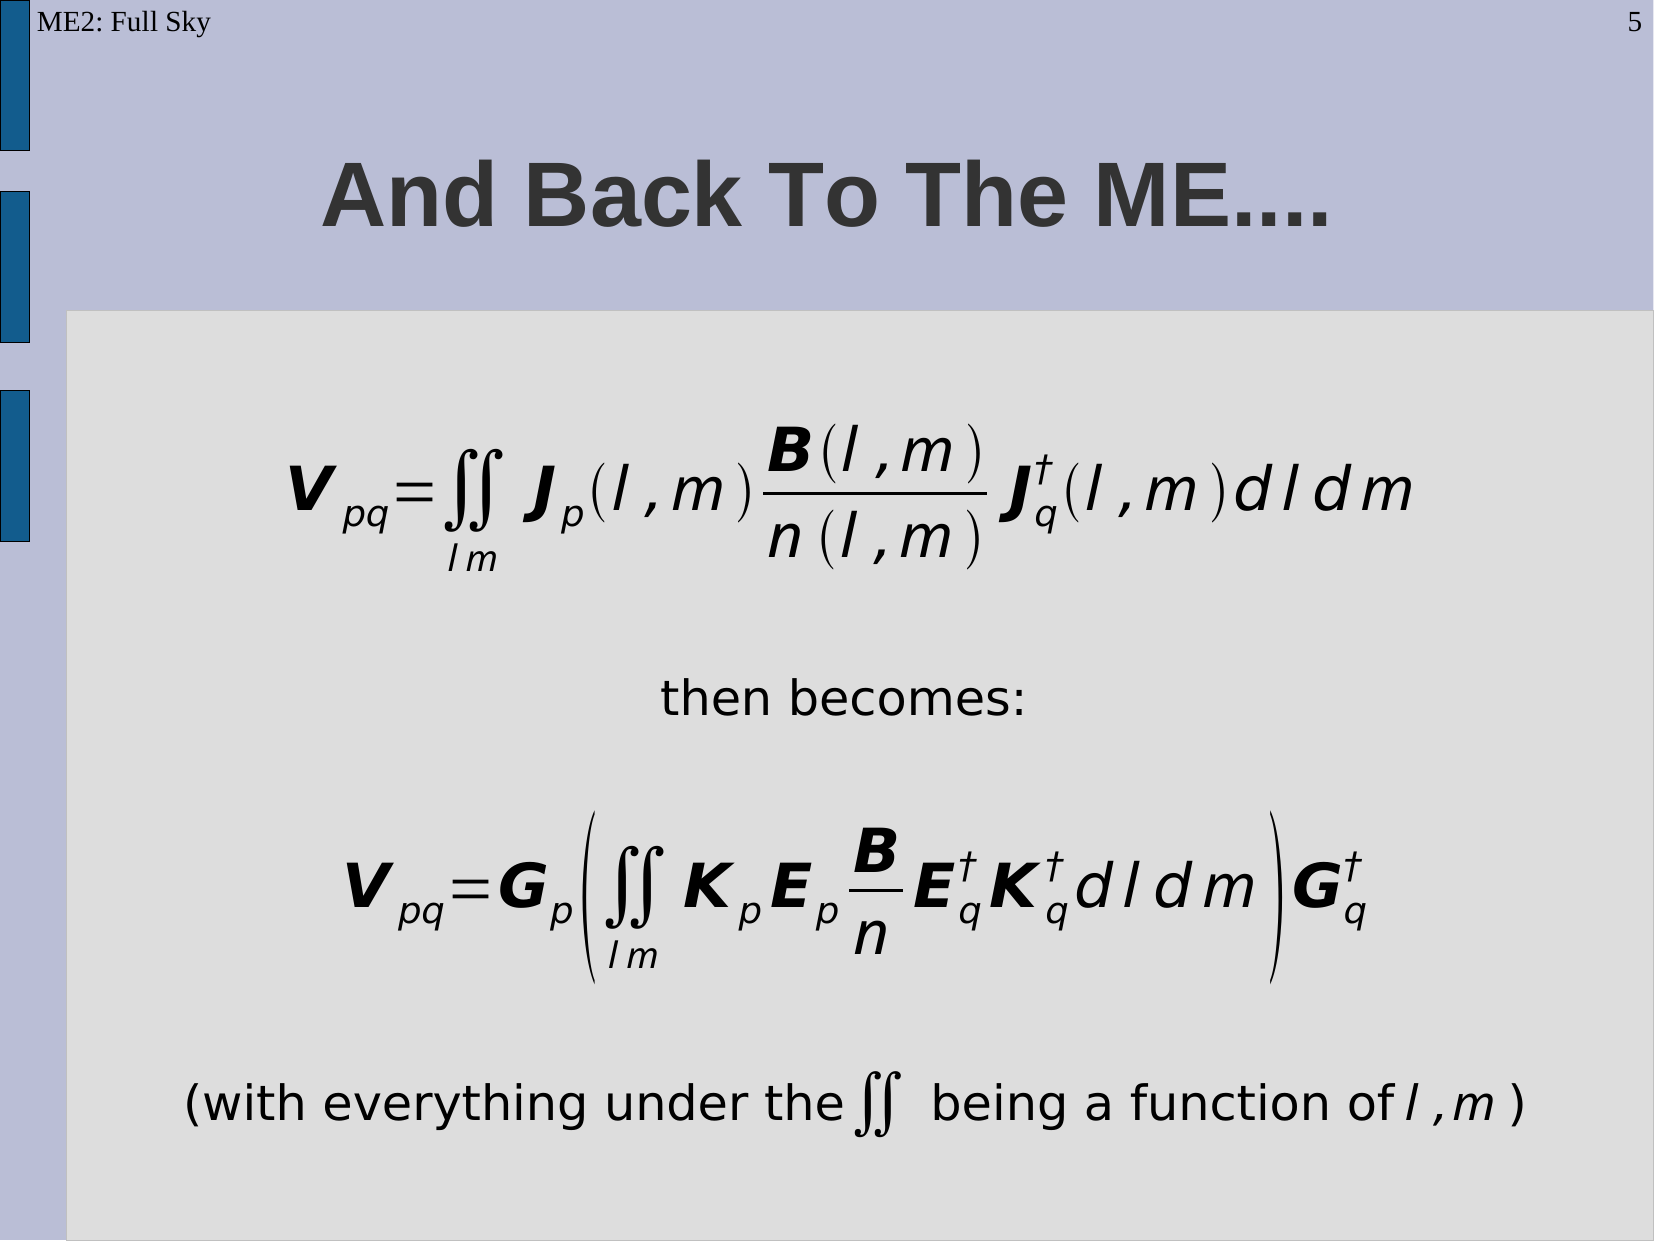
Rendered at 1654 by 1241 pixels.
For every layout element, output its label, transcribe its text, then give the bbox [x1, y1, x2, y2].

chart [177, 413, 1532, 1141]
title And Back To The ME.... [121, 91, 1534, 299]
